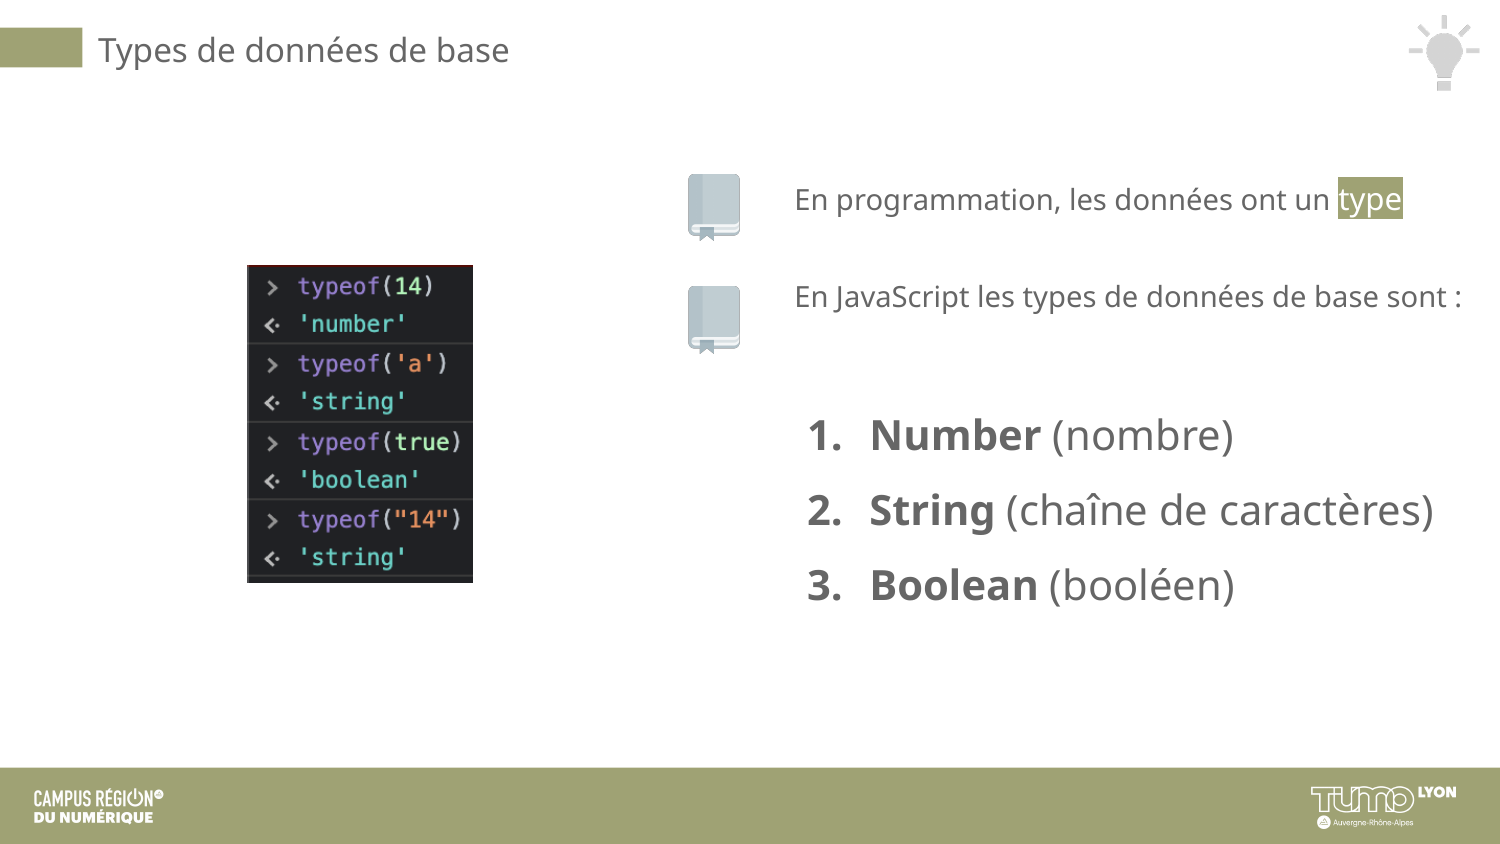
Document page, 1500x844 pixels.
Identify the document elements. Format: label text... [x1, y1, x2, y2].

picture [680, 286, 748, 354]
text_box En programmation, les données ont un type [779, 163, 1440, 263]
picture [1311, 786, 1456, 829]
picture [1391, 0, 1497, 106]
picture [680, 174, 748, 241]
text_box Types de données de base [83, 4, 1396, 95]
text_box [0, 767, 1500, 844]
picture [247, 265, 473, 583]
text_box [0, 27, 83, 68]
text_box En JavaScript les types de données de base sont : Number (nombre) String (chaîne de caractères) Boolean (booléen) [779, 263, 1483, 654]
picture [17, 773, 172, 840]
